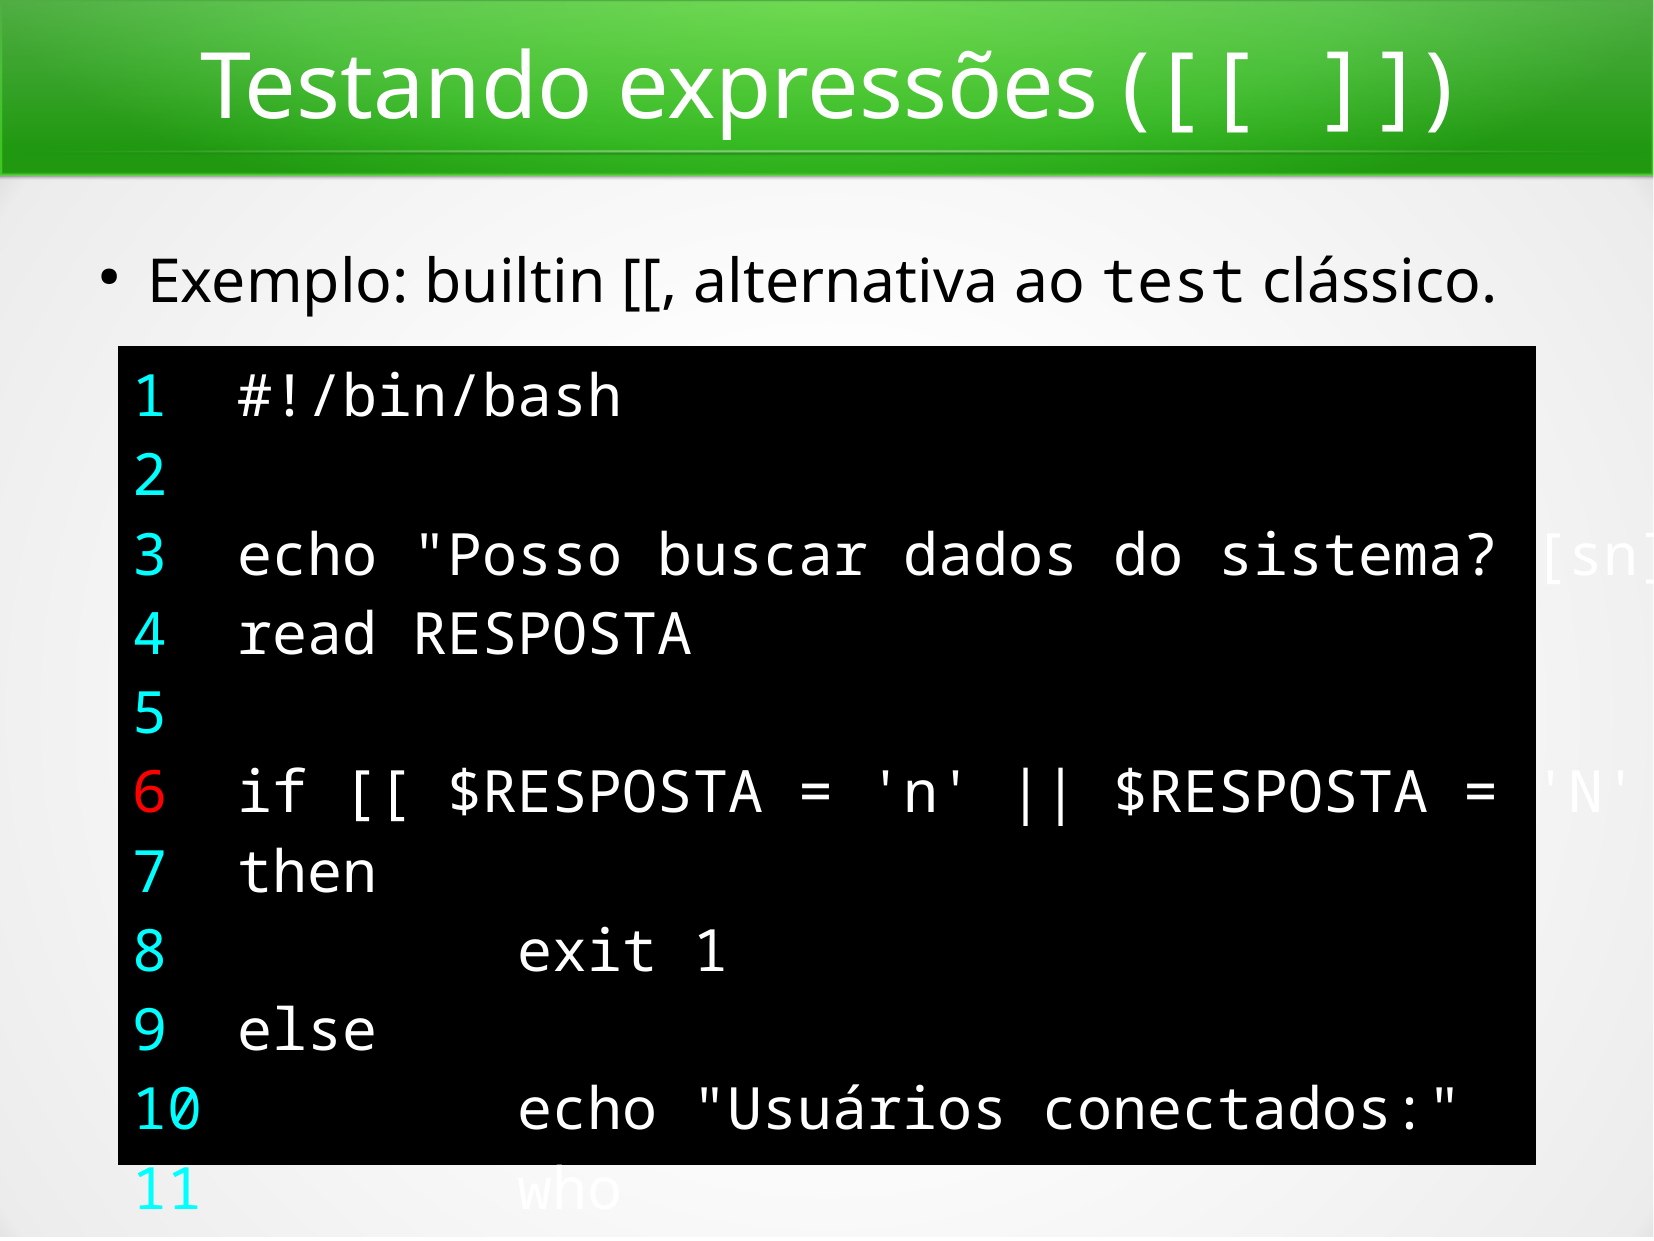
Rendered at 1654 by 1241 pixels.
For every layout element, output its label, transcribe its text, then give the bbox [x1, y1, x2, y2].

title Testando expressões ([[ ]]) [82, 11, 1571, 154]
text_box 1 #!/bin/bash 2 3 echo "Posso buscar dados do sistema? [sn]" 4 read RESPOSTA 5 6 if [[ $RESPOSTA = 'n' || $RESPOSTA = 'N' ]] 7 then 8 exit 1 9 else 10 echo "Usuários conectados:" 11 who 12 echo -e "\nUso de disco:" 13 df 14 fi [118, 390, 1536, 1165]
list Exemplo: builtin [[, alternativa ao test clássico. [82, 237, 1571, 390]
picture [0, 0, 1654, 1237]
